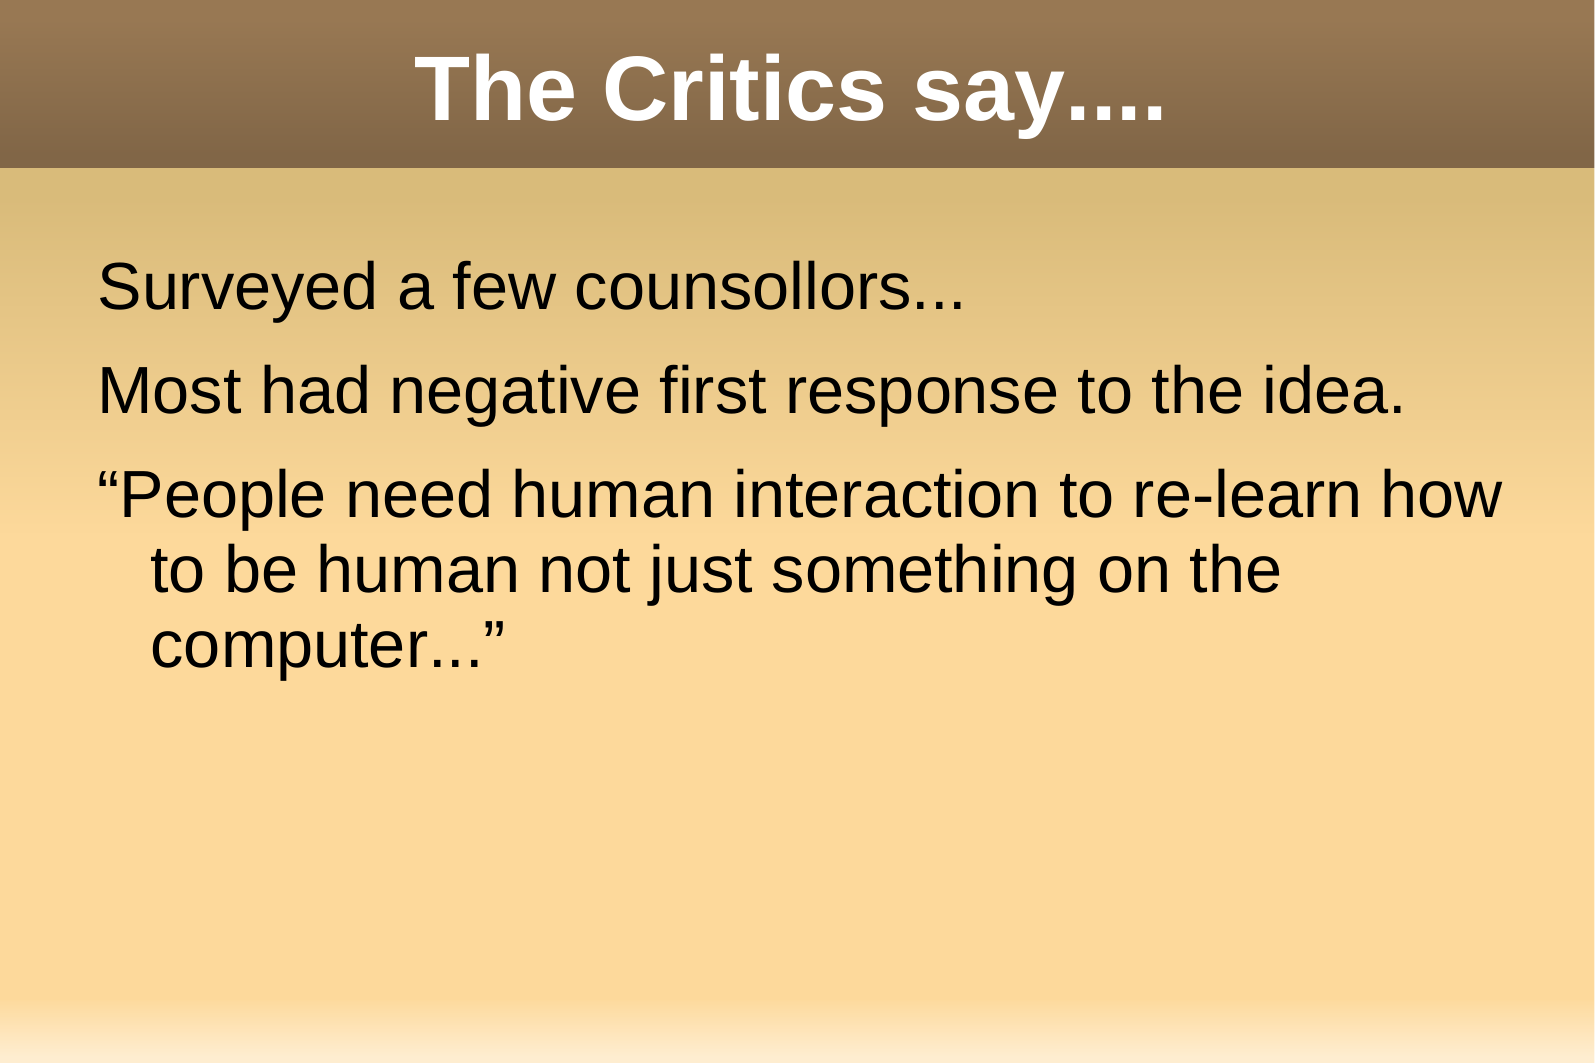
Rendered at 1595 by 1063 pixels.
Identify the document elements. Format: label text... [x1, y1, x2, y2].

title The Critics say.... [74, 7, 1510, 171]
list Surveyed a few counsollors... Most had negative first response to the idea. “People need human interaction to re-learn how to be human not just something on the computer...” [79, 248, 1515, 936]
picture [0, 0, 1595, 1063]
